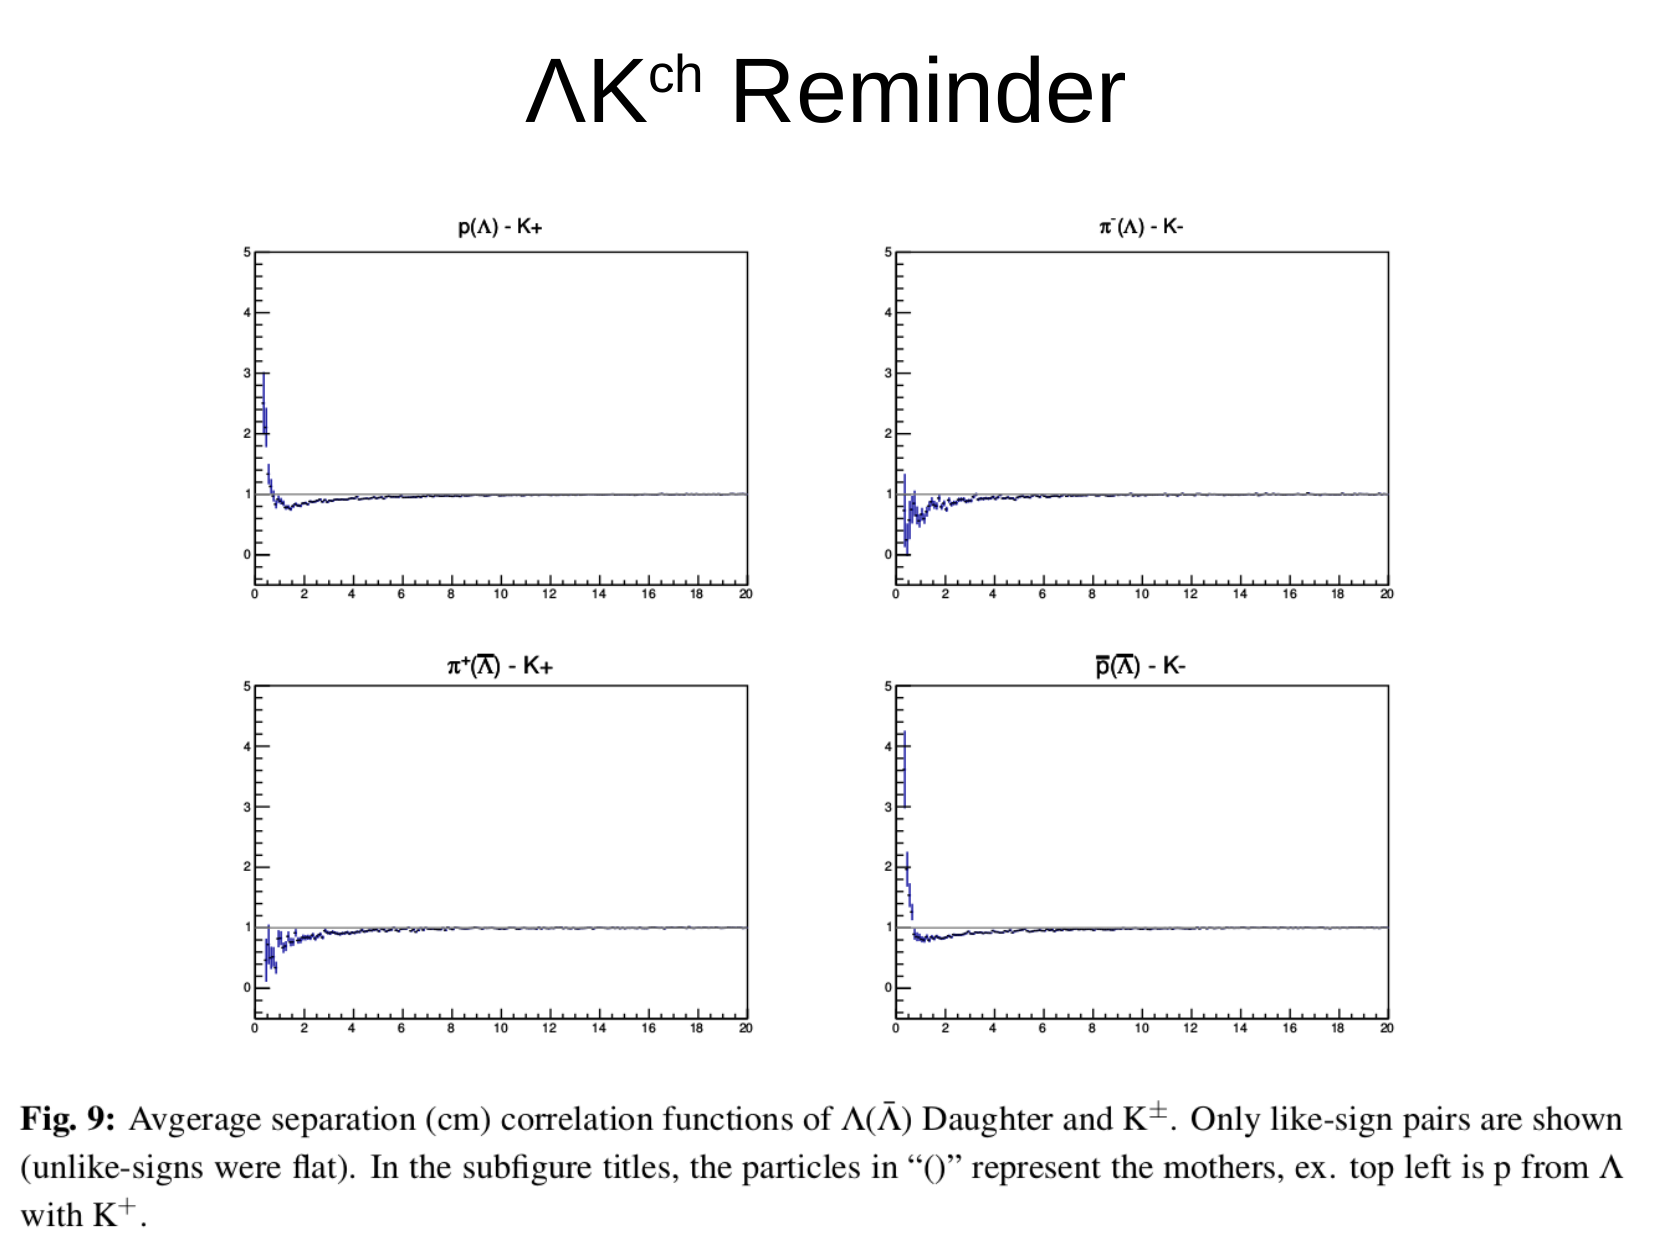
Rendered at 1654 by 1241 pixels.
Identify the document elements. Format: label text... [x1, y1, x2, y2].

title ΛKch Reminder [82, 25, 1571, 157]
picture [0, 174, 1654, 1241]
